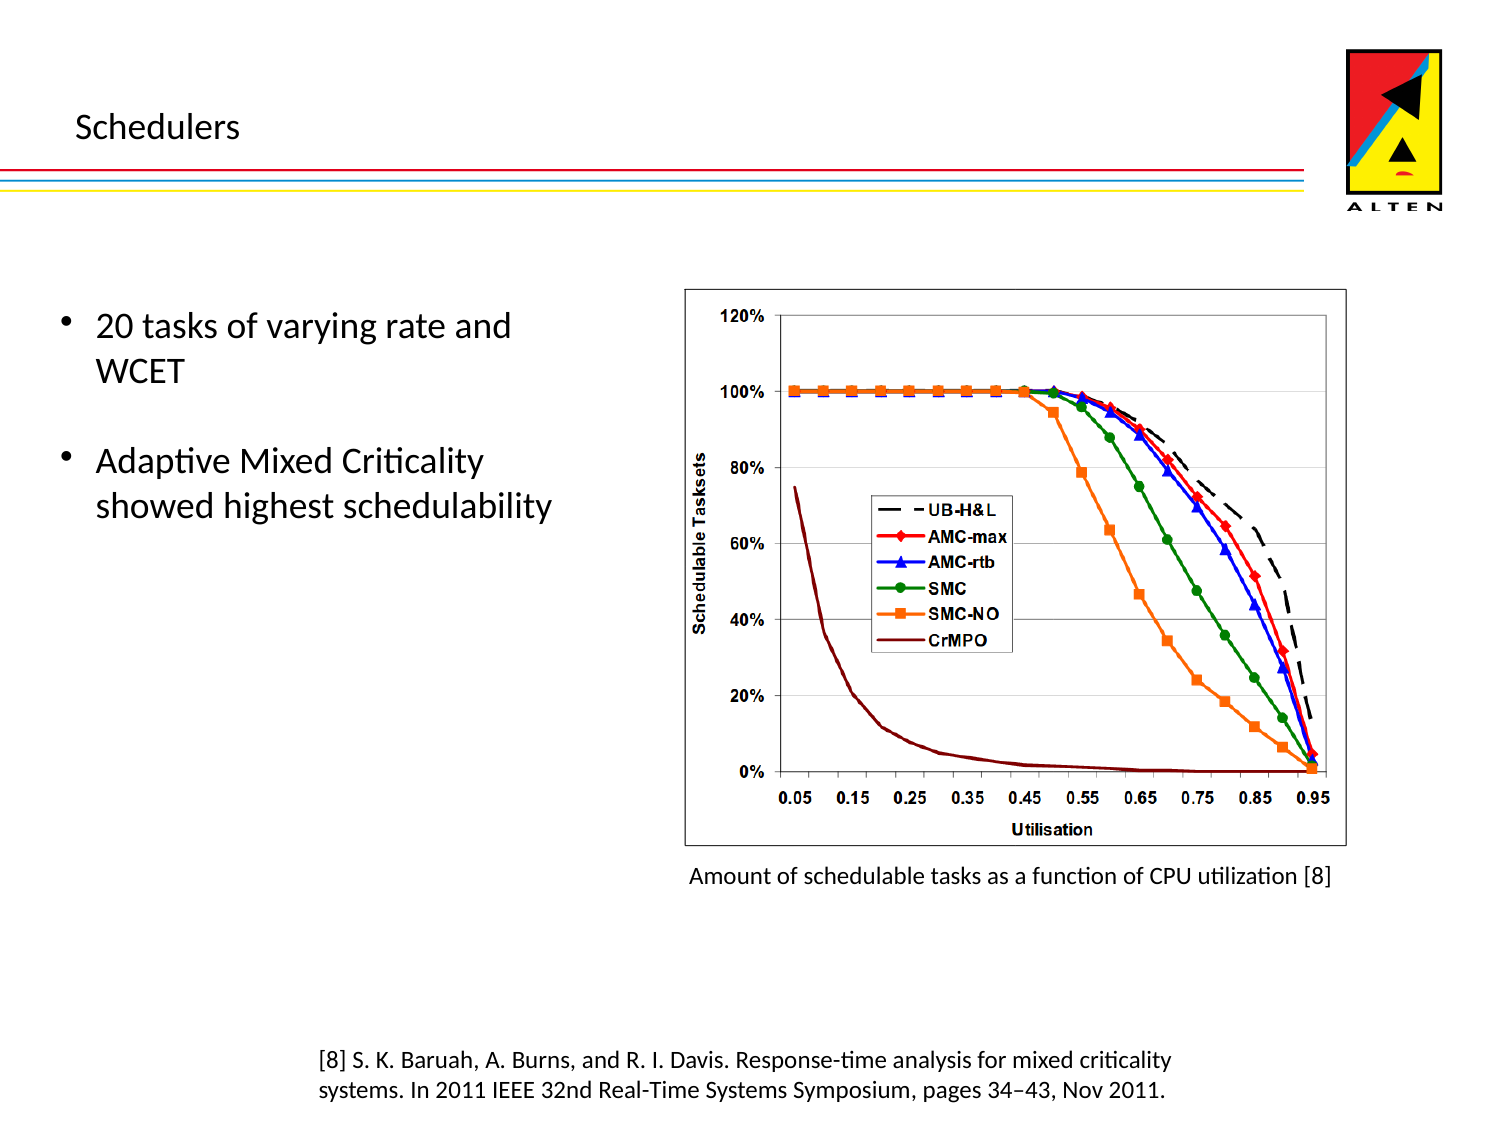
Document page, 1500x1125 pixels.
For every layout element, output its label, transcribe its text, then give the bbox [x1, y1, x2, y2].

text_box Schedulers [74, 31, 1306, 219]
text_box 20 tasks of varying rate and WCET Adaptive Mixed Criticality showed highest schedulability [45, 293, 571, 496]
text_box [8] S. K. Baruah, A. Burns, and R. I. Davis. Response-time analysis for mixed criticality systems. In 2011 IEEE 32nd Real-Time Systems Symposium, pages 34–43, Nov 2011. [303, 1036, 1197, 1102]
picture [0, 169, 74, 179]
picture [0, 182, 74, 192]
picture [675, 280, 1353, 853]
text_box Amount of schedulable tasks as a function of CPU utilization [8] [674, 852, 1350, 924]
